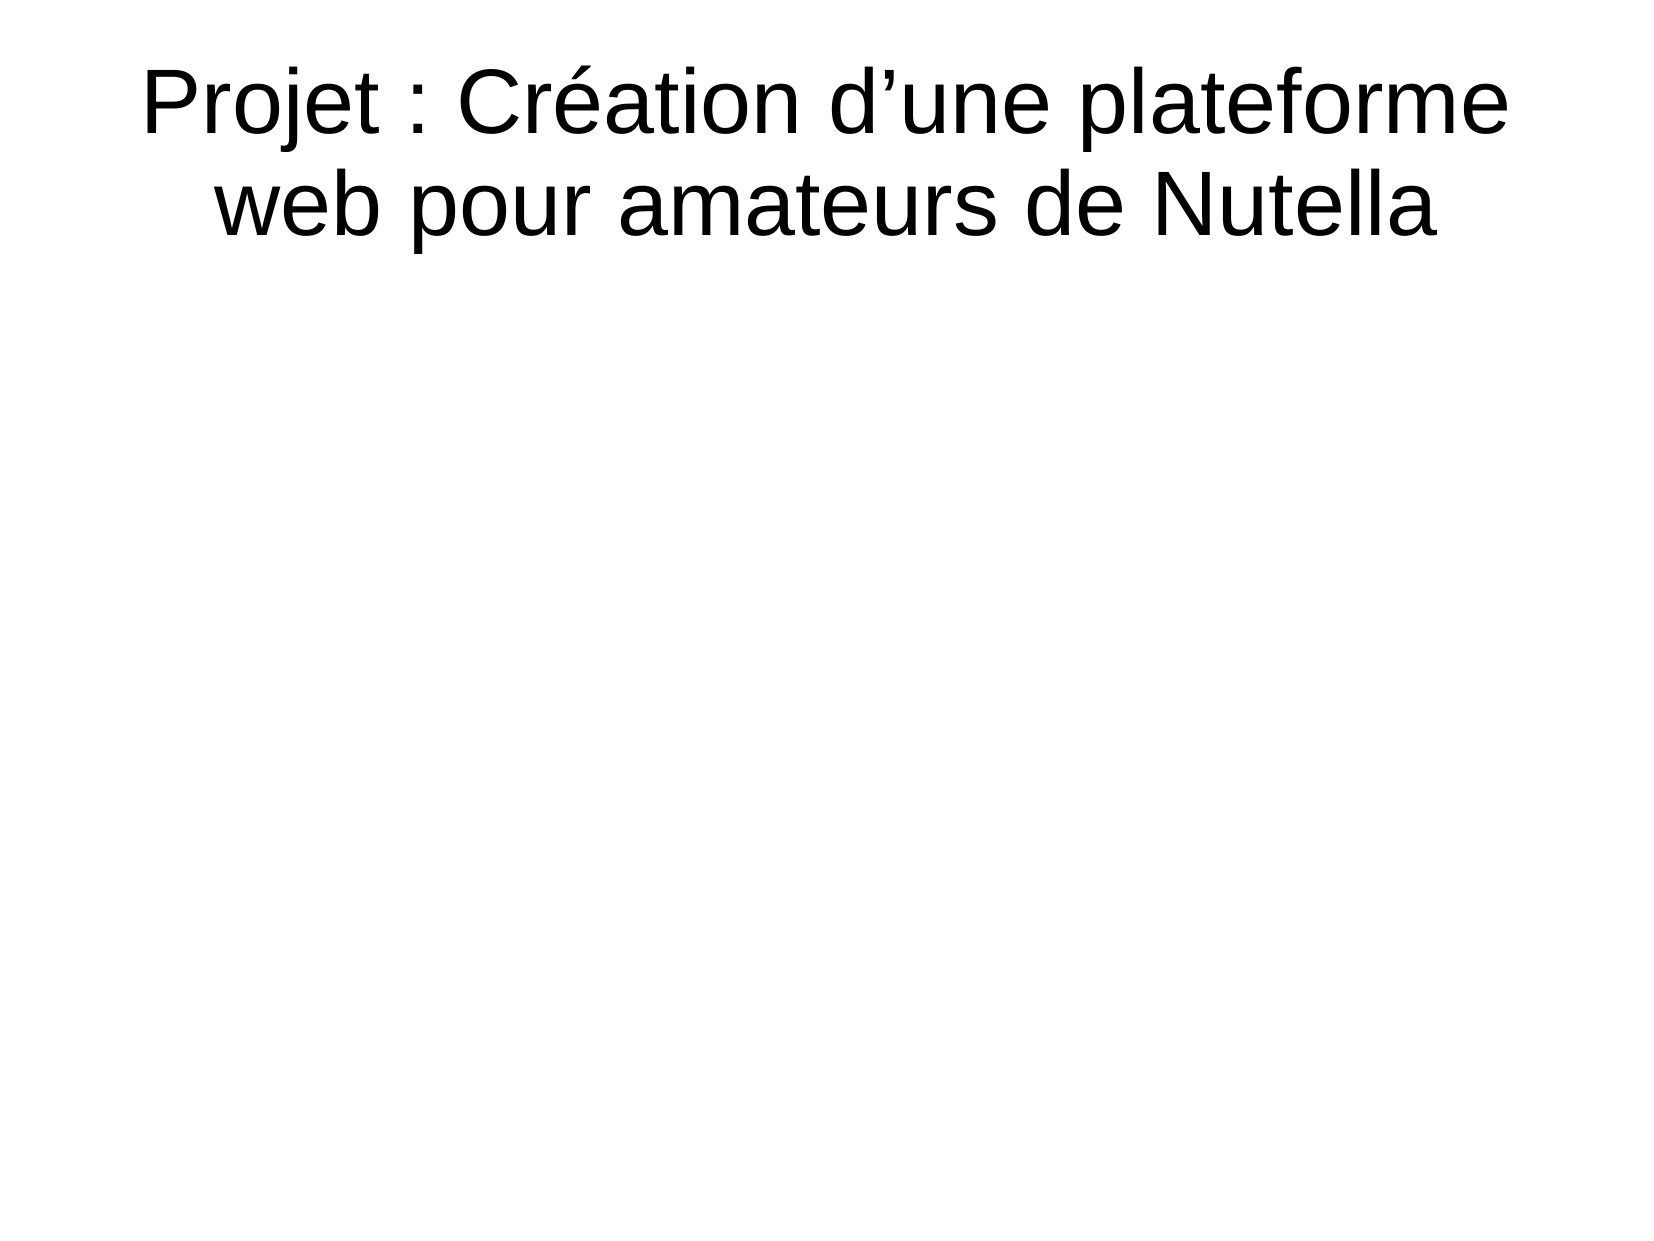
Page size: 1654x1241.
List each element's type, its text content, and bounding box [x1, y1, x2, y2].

title Projet : Création d’une plateforme web pour amateurs de Nutella [82, 49, 1571, 257]
